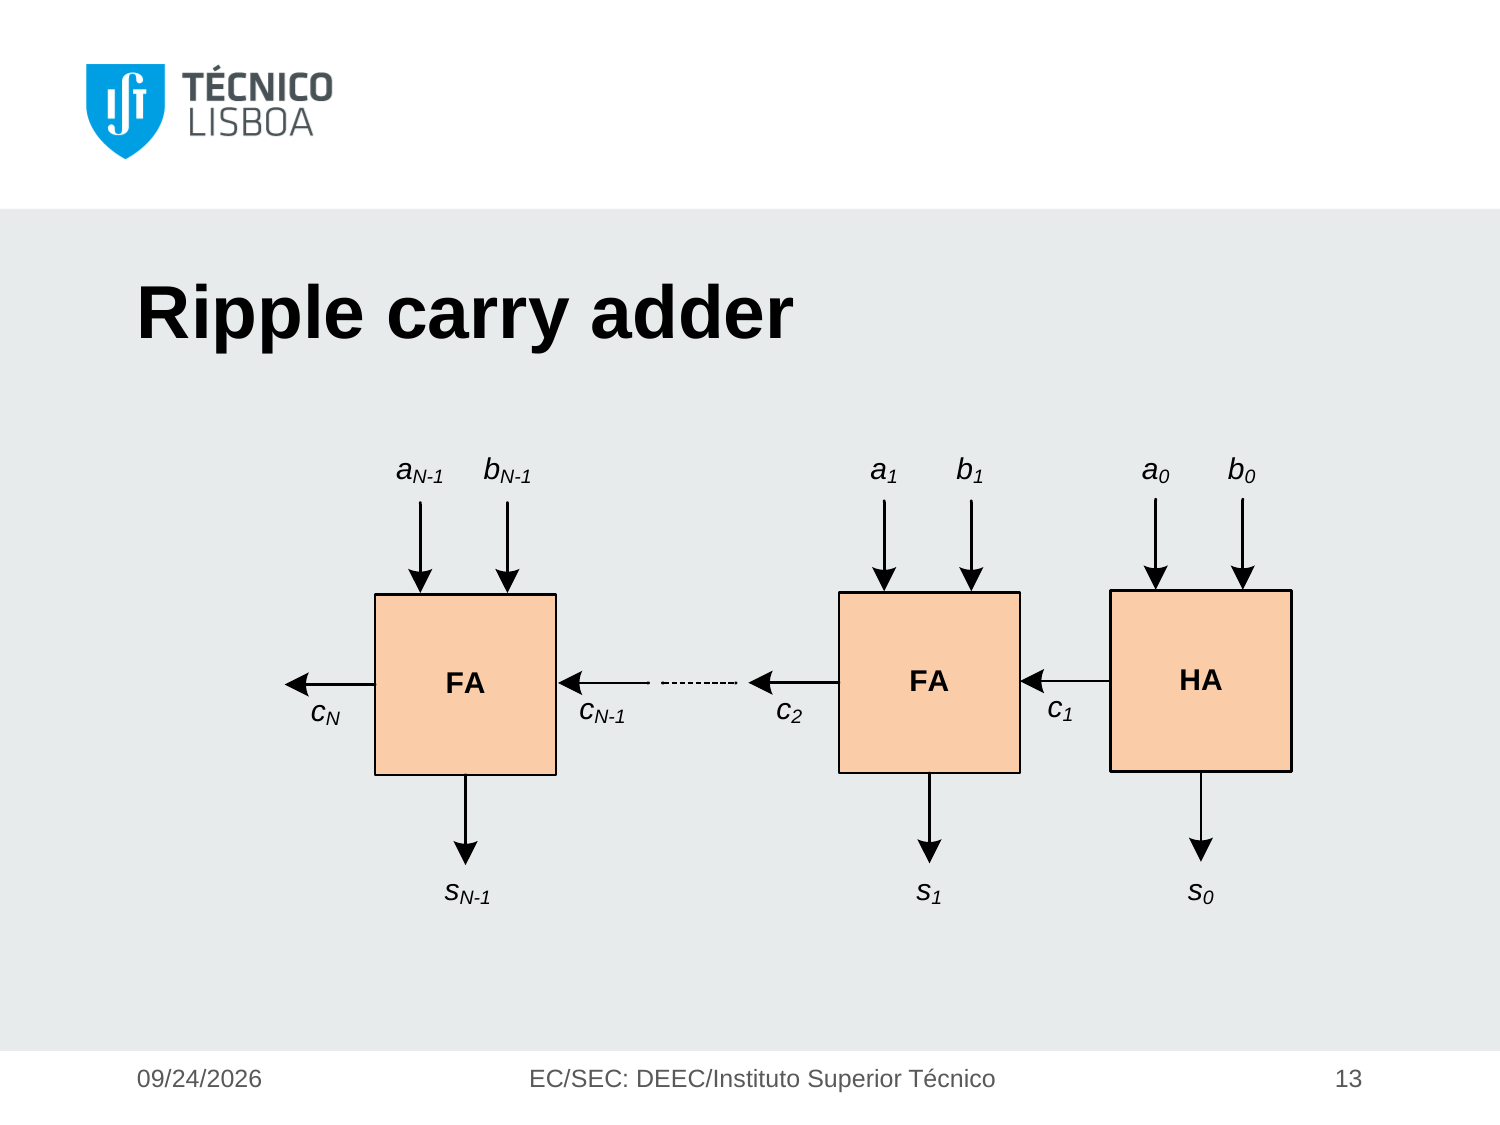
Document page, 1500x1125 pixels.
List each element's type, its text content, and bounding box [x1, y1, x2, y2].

picture [0, 0, 1500, 1125]
slide_number <number> [1077, 1052, 1378, 1103]
title Ripple carry adder [121, 237, 1378, 381]
footer EC/SEC: DEEC/Instituto Superior Técnico [512, 1052, 1021, 1103]
slide_number 11/10/2020 [121, 1052, 425, 1103]
